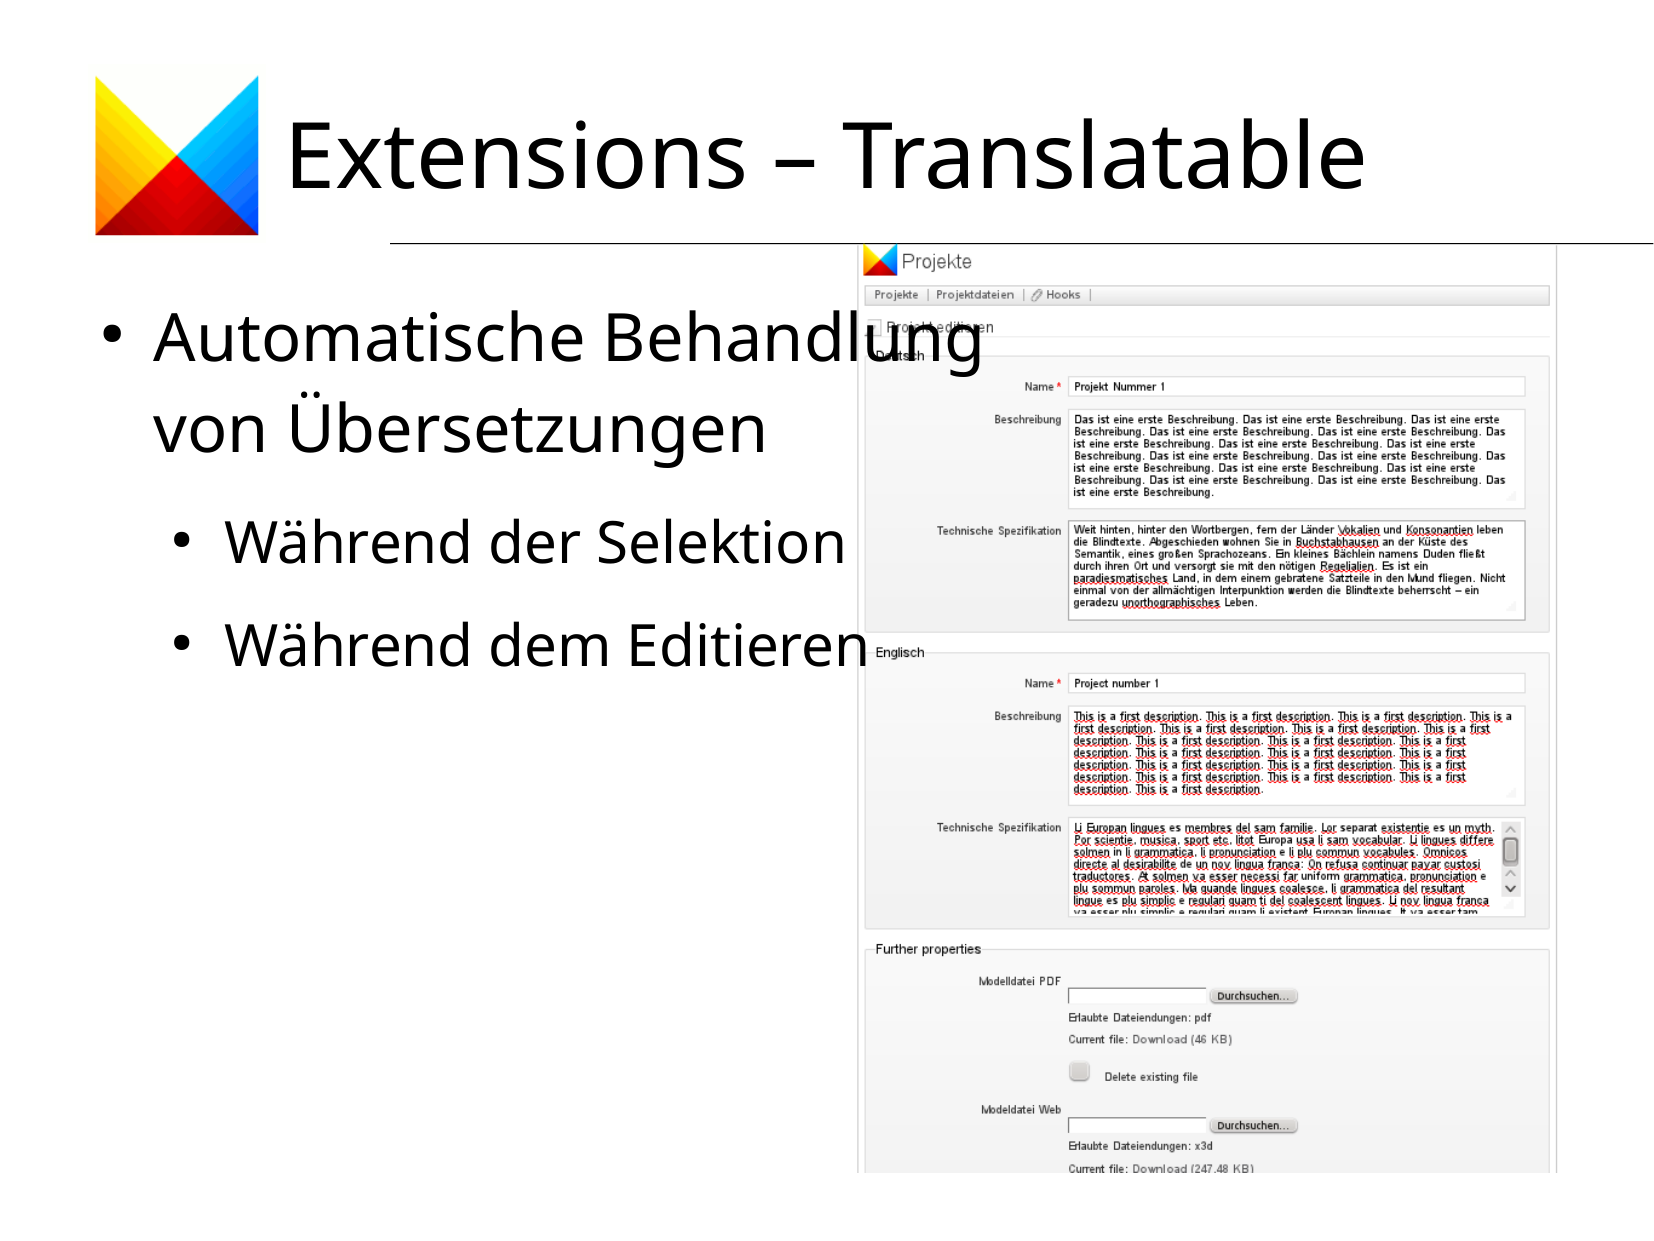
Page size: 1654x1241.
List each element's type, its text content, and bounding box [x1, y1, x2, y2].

picture [390, 243, 1654, 1173]
list Automatische Behandlung von Übersetzungen Während der Selektion Während dem Editieren [82, 290, 1571, 1109]
title Extensions – Translatable [82, 49, 1571, 257]
